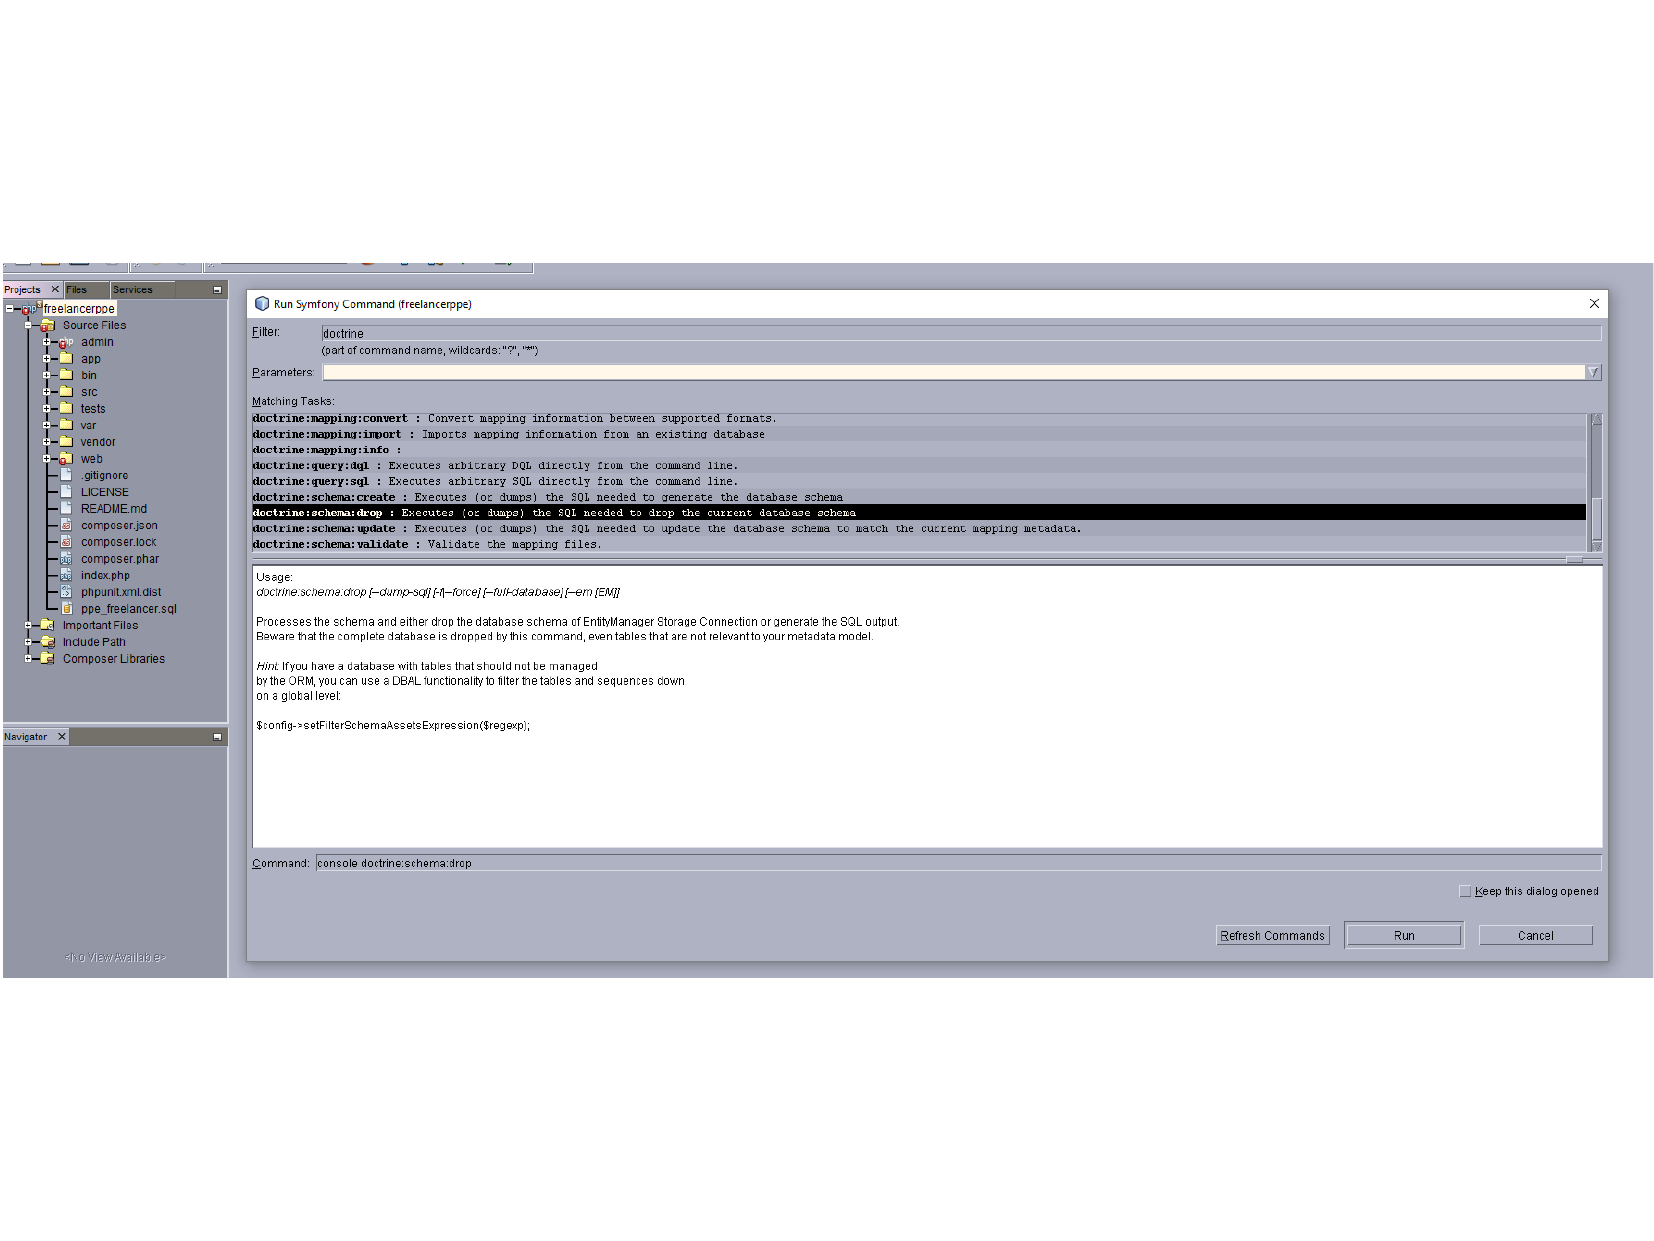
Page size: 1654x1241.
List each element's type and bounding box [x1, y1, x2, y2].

picture [3, 263, 1654, 978]
